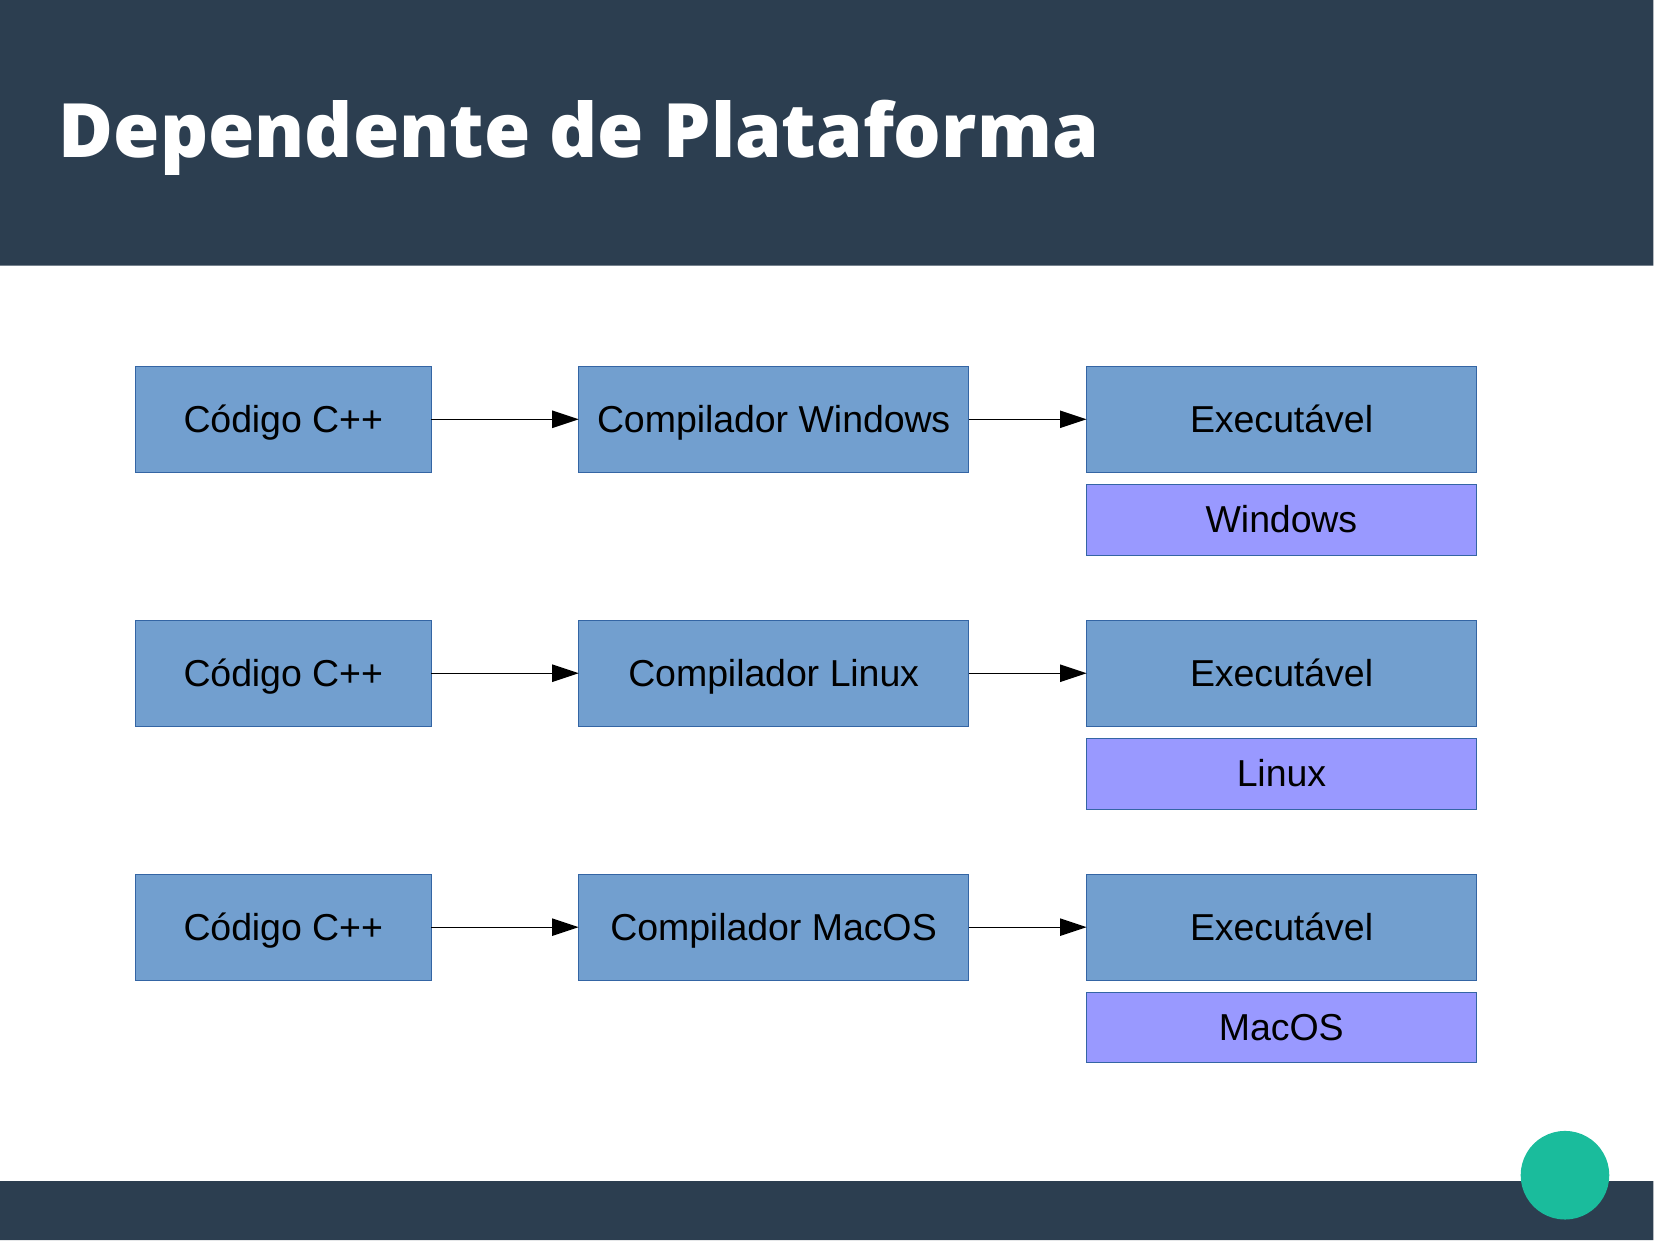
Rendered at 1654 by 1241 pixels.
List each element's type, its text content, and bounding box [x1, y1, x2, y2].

text_box Compilador Linux [578, 620, 969, 727]
text_box Código C++ [135, 620, 432, 727]
title Dependente de Plataforma [59, 49, 1595, 207]
text_box Executável [1086, 620, 1477, 727]
text_box MacOS [1086, 992, 1477, 1063]
text_box Executável [1086, 366, 1477, 473]
text_box Compilador Windows [578, 366, 969, 473]
text_box Código C++ [135, 874, 432, 981]
text_box Executável [1086, 874, 1477, 981]
text_box Windows [1086, 484, 1477, 556]
text_box Compilador MacOS [578, 874, 969, 981]
text_box Código C++ [135, 366, 432, 473]
text_box Linux [1086, 738, 1477, 810]
